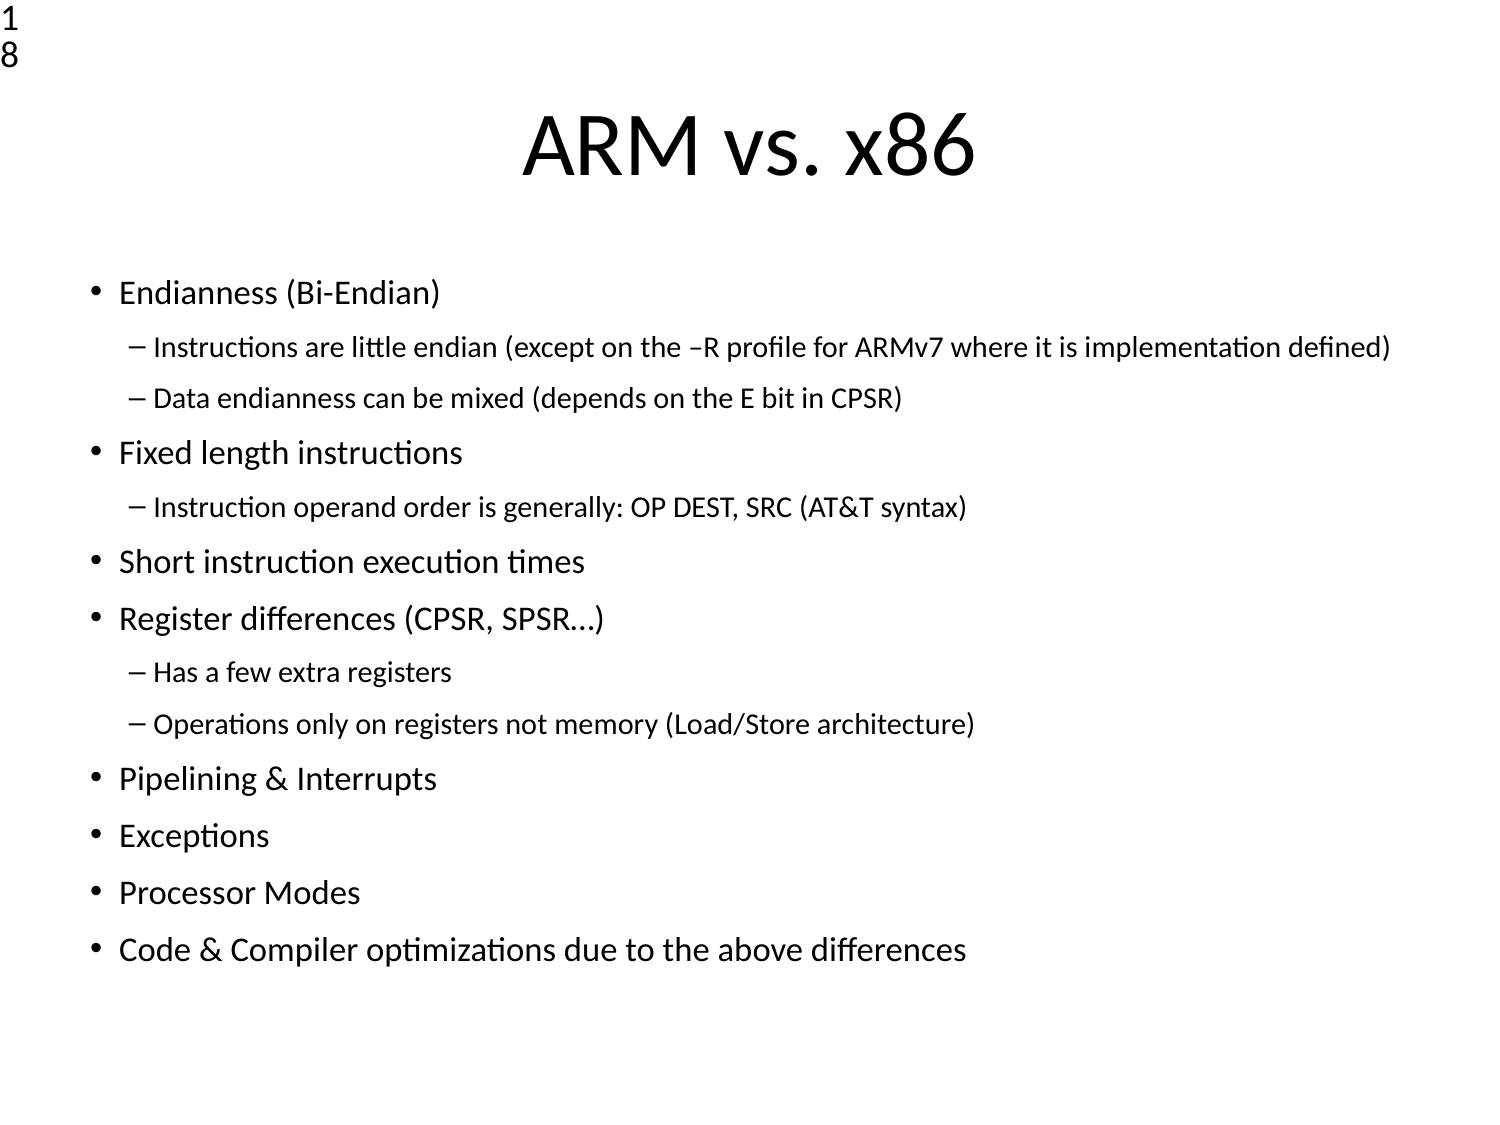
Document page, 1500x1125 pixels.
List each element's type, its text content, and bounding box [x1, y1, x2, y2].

title ARM vs. x86 [75, 45, 1425, 233]
list Endianness (Bi-Endian) Instructions are little endian (except on the –R profile for ARMv7 where it is implementation defined) Data endianness can be mixed (depends on the E bit in CPSR) Fixed length instructions Instruction operand order is generally: OP DEST, SRC (AT&T syntax) Short instruction execution times Register differences (CPSR, SPSR…) Has a few extra registers Operations only on registers not memory (Load/Store architecture) Pipelining & Interrupts Exceptions Processor Modes Code & Compiler optimizations due to the above differences [75, 262, 1425, 1005]
